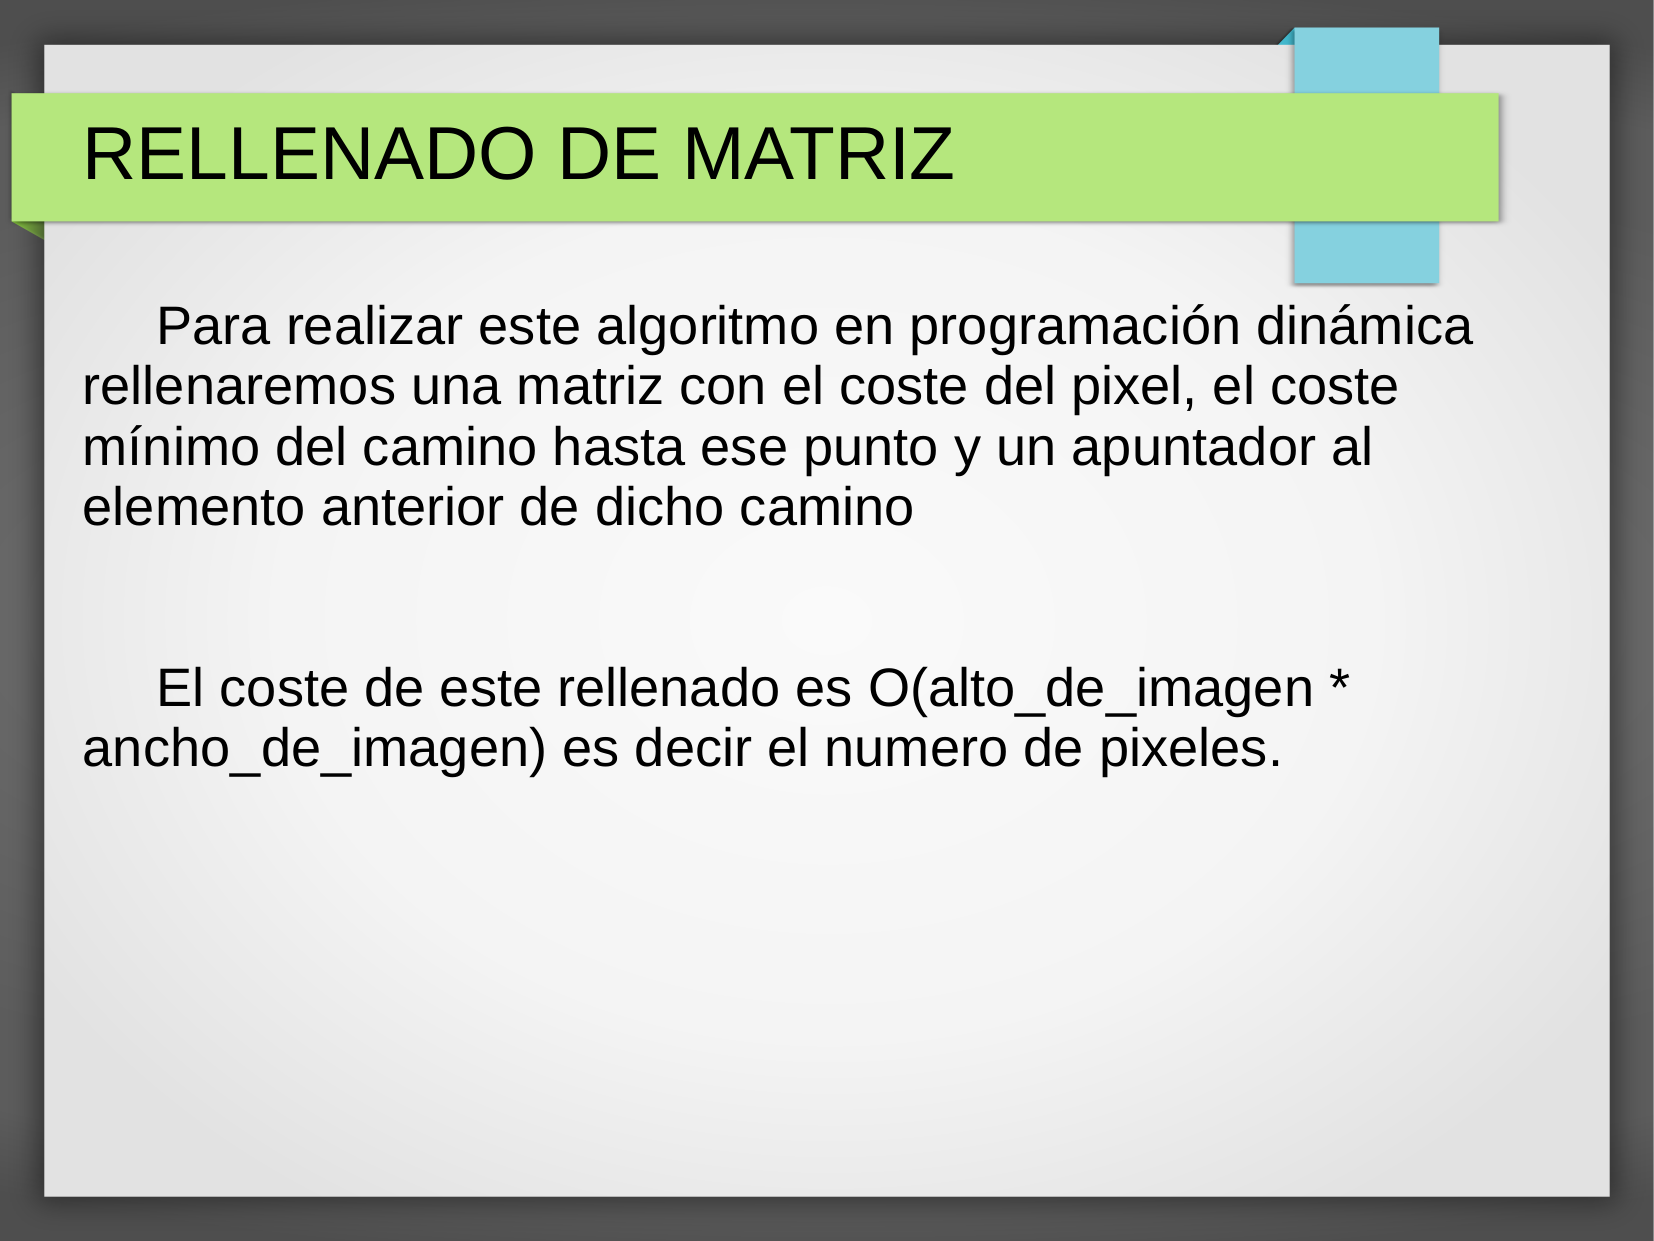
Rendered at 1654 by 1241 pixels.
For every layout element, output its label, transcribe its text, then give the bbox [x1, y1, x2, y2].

title RELLENADO DE MATRIZ [82, 94, 1264, 213]
picture [0, 0, 1654, 1241]
list Para realizar este algoritmo en programación dinámica rellenaremos una matriz con el coste del pixel, el coste mínimo del camino hasta ese punto y un apuntador al elemento anterior de dicho camino El coste de este rellenado es O(alto_de_imagen * ancho_de_imagen) es decir el numero de pixeles. [82, 295, 1571, 1015]
